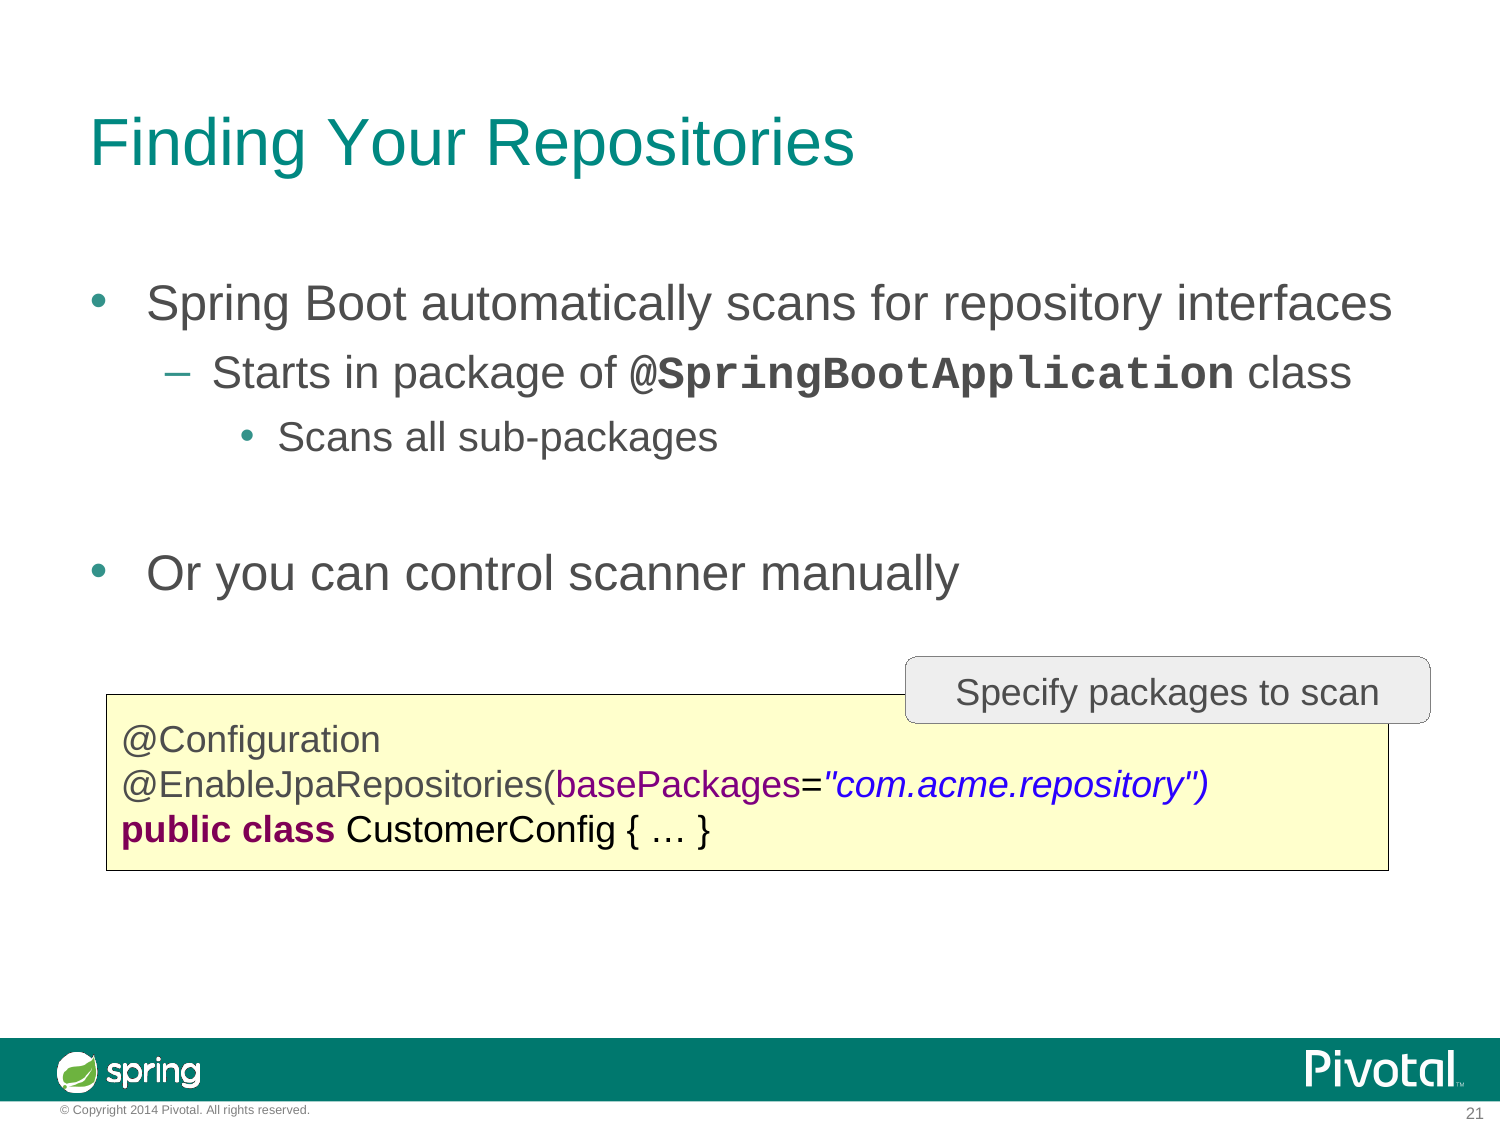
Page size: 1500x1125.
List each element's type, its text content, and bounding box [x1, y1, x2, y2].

list Spring Boot automatically scans for repository interfaces Starts in package of @SpringBootApplication class Scans all sub-packages Or you can control scanner manually [75, 262, 1426, 931]
title Finding Your Repositories [75, 45, 1426, 233]
text_box @Configuration @EnableJpaRepositories(basePackages="com.acme.repository") public class CustomerConfig { … } [106, 694, 1389, 871]
picture [1306, 1050, 1464, 1087]
picture [32, 1041, 210, 1103]
text_box Specify packages to scan [905, 656, 1431, 724]
